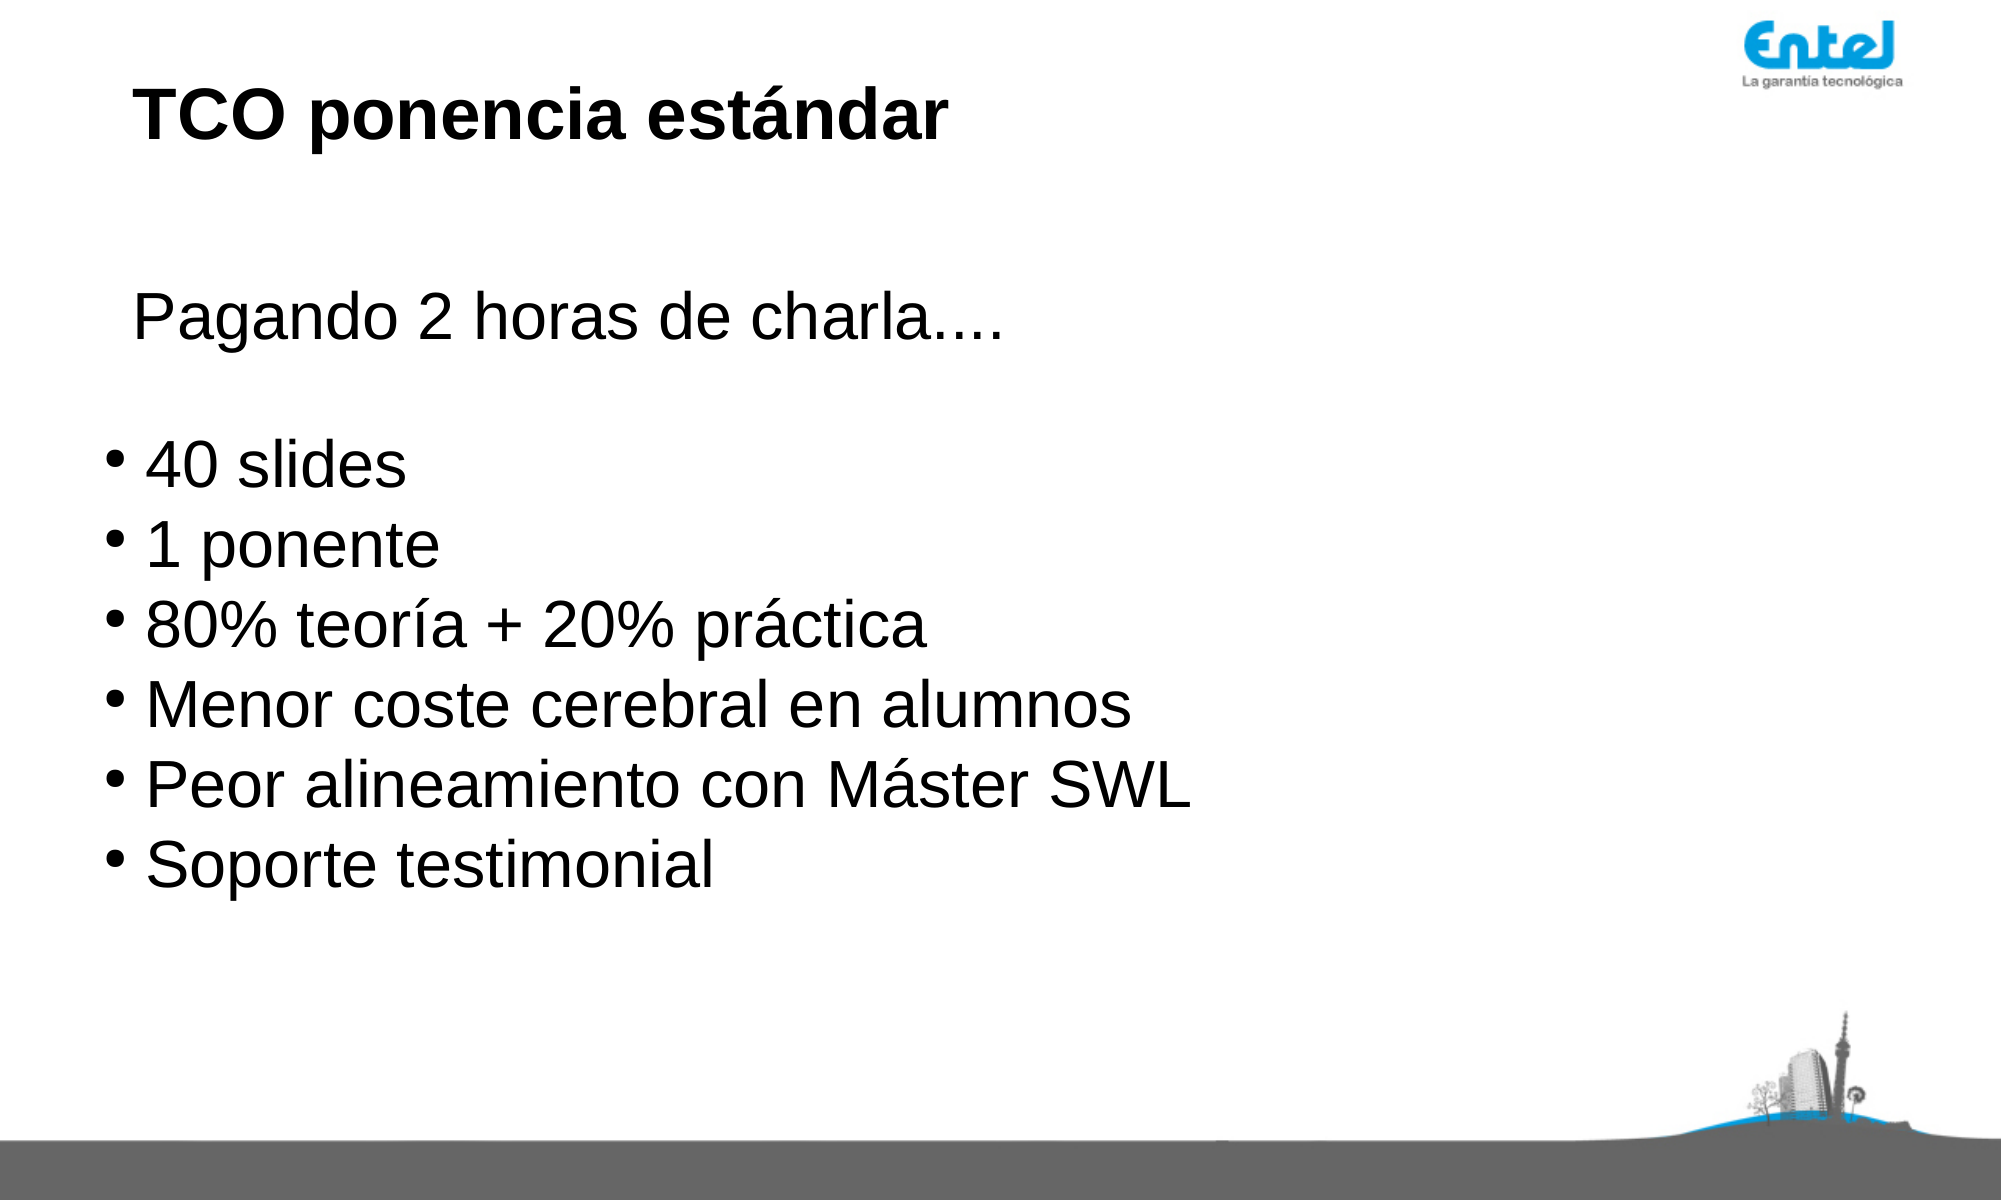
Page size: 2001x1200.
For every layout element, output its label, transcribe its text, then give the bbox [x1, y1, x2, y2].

text_box Pagando 2 horas de charla.... [118, 265, 1241, 361]
picture [0, 0, 2001, 1200]
text_box TCO ponencia estándar [118, 59, 1123, 162]
text_box 40 slides 1 ponente 80% teoría + 20% práctica Menor coste cerebral en alumnos Peor alineamiento con Máster SWL Soporte testimonial [88, 413, 1300, 908]
